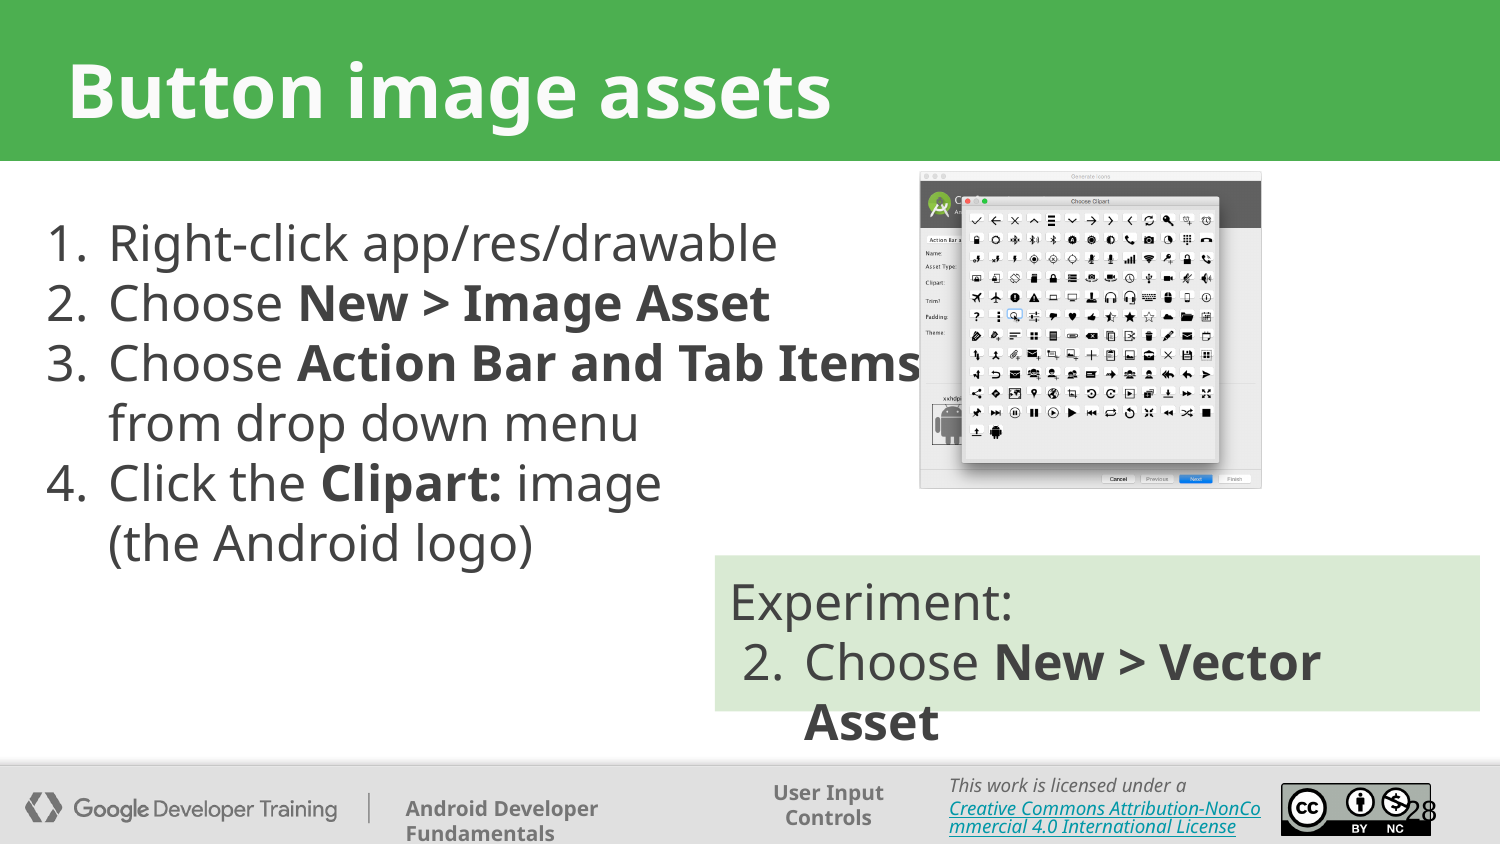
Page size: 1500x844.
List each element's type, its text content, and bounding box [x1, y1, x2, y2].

title Button image assets [51, 28, 1449, 122]
list Right-click app/res/drawable Choose New > Image Asset Choose Action Bar and Tab Items from drop down menu Click the Clipart: image (the Android logo) [18, 196, 975, 757]
picture [0, 161, 1500, 844]
list Experiment: Choose New > Vector Asset [714, 555, 1480, 712]
slide_number <number> [1389, 777, 1480, 842]
